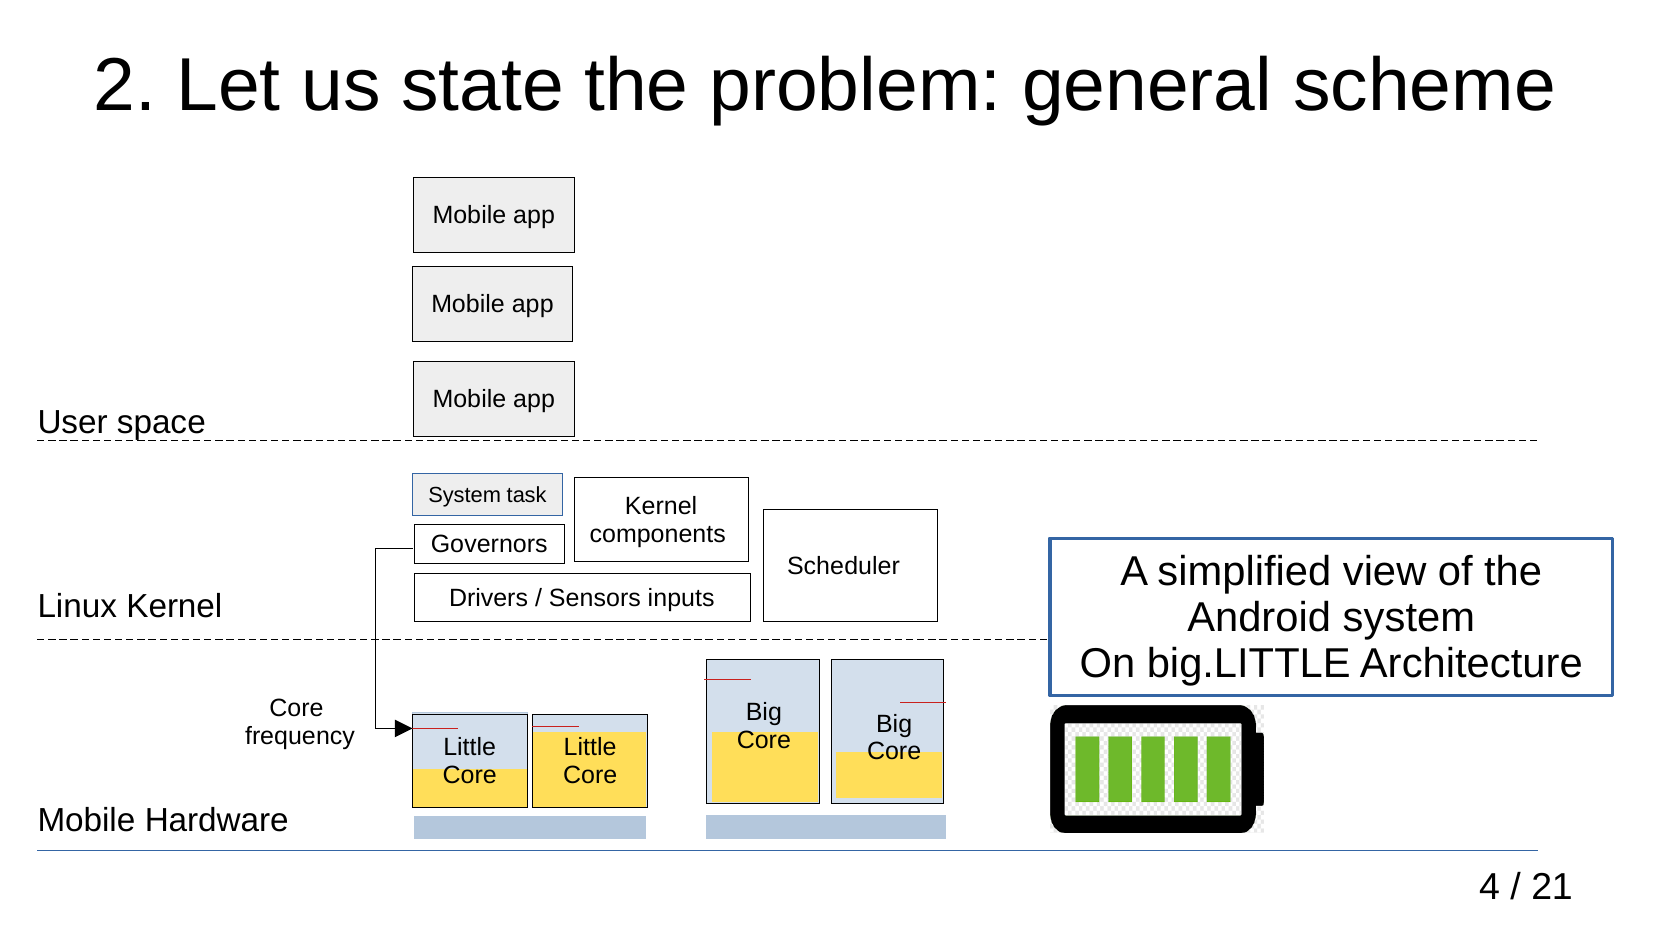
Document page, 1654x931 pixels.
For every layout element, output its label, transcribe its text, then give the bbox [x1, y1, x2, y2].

text_box Scheduler [763, 509, 938, 622]
text_box [831, 659, 944, 804]
text_box A simplified view of the Android system On big.LITTLE Architecture [1050, 538, 1613, 696]
picture [1050, 705, 1264, 833]
text_box Drivers / Sensors inputs [414, 573, 751, 622]
text_box Core frequency [225, 702, 376, 741]
text_box Mobile Hardware [37, 789, 376, 851]
text_box [706, 815, 946, 839]
text_box Big Core [706, 679, 822, 772]
text_box Big Core [836, 690, 952, 784]
text_box [414, 816, 646, 839]
text_box Kernel components [574, 477, 749, 562]
text_box System task [412, 473, 563, 516]
text_box 4 / 21 [1464, 858, 1652, 929]
text_box User space [37, 403, 301, 441]
text_box Mobile app [413, 361, 575, 437]
text_box Governors [414, 524, 565, 564]
text_box [706, 659, 820, 679]
text_box Little Core [532, 714, 648, 808]
text_box Mobile app [413, 177, 575, 253]
text_box Linux Kernel [37, 586, 301, 625]
text_box [706, 772, 820, 804]
text_box Mobile app [412, 266, 573, 342]
title 2. Let us state the problem: general scheme [75, 0, 1576, 169]
text_box Little Core [412, 714, 528, 808]
